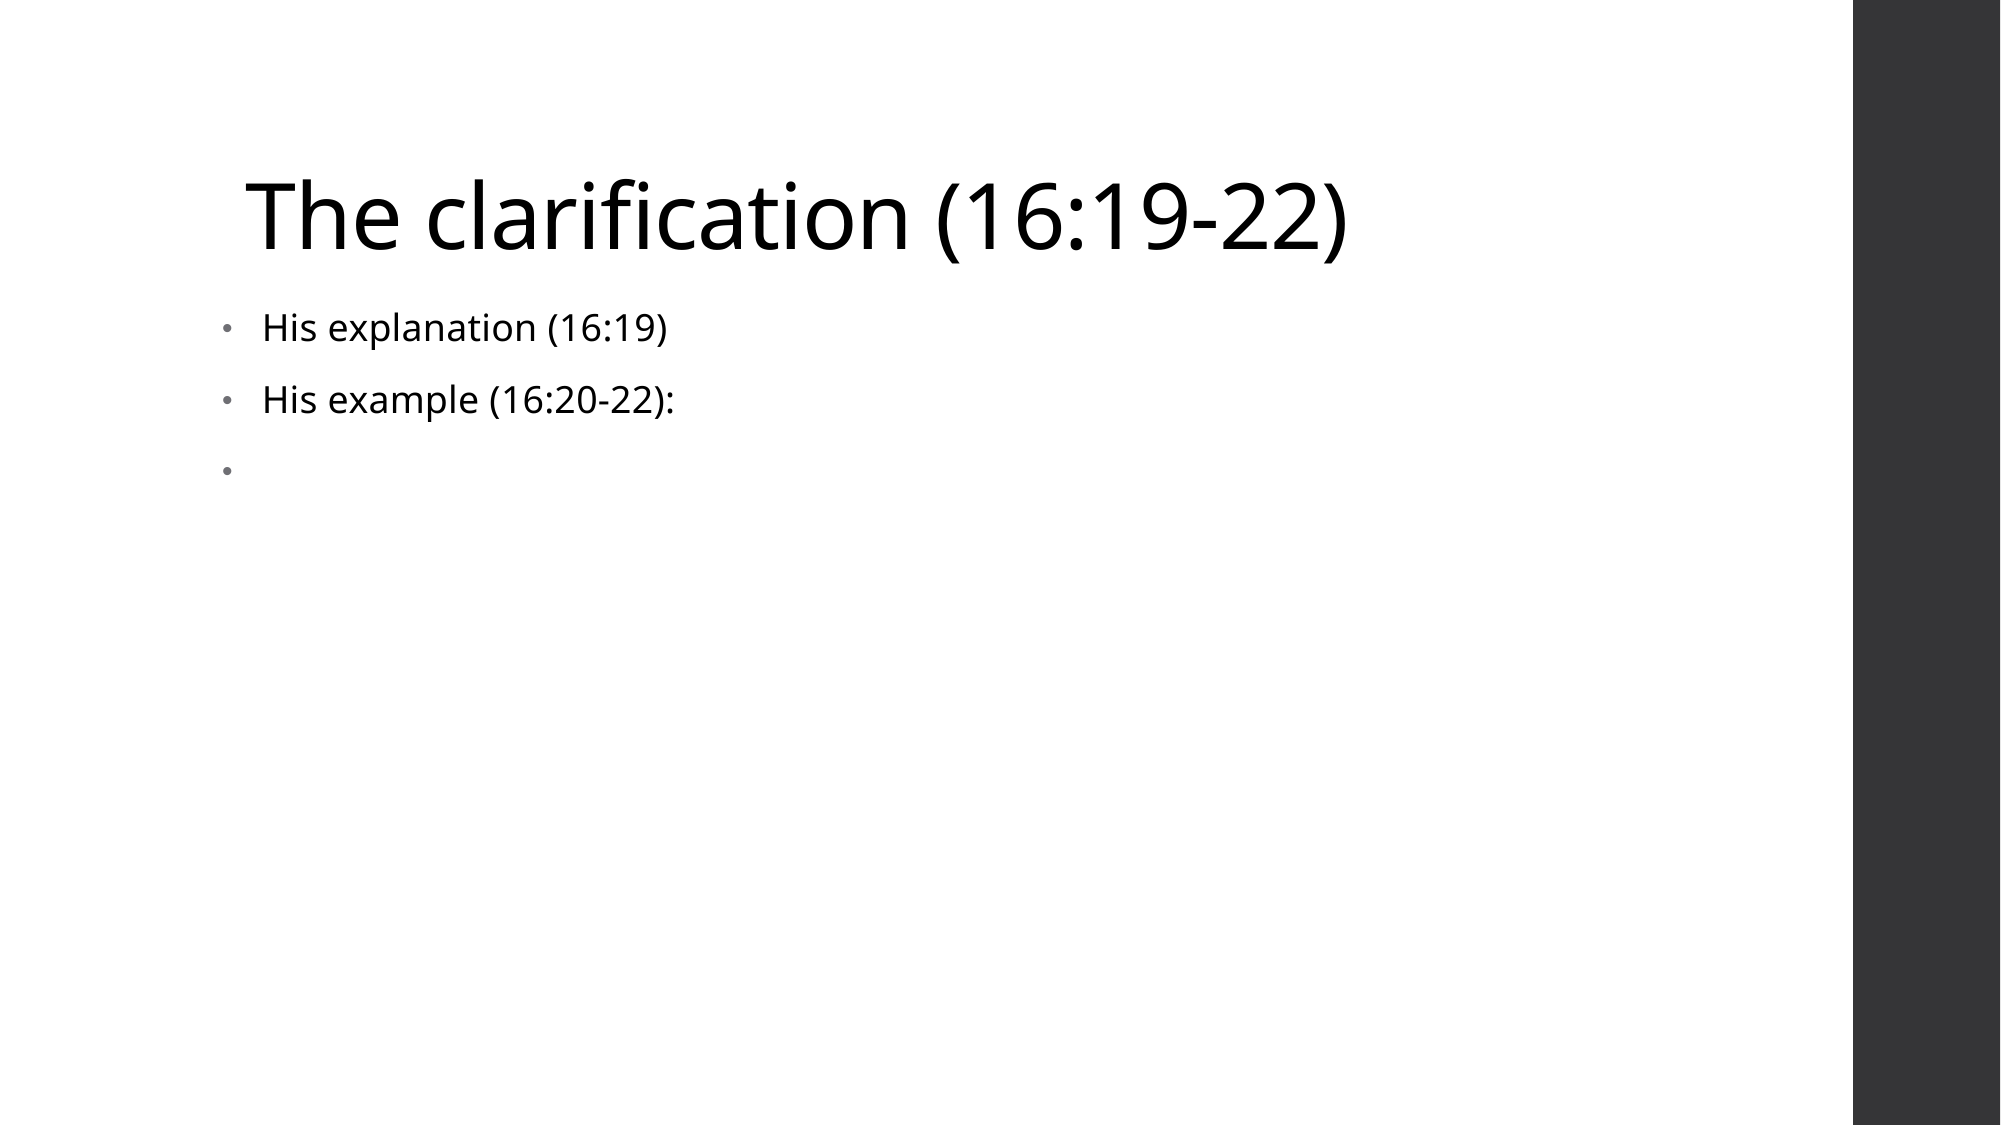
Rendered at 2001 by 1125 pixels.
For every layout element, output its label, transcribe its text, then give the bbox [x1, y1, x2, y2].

list His explanation (16:19) His example (16:20-22): [206, 299, 1617, 1014]
title The clarification (16:19-22) [206, 60, 1797, 278]
